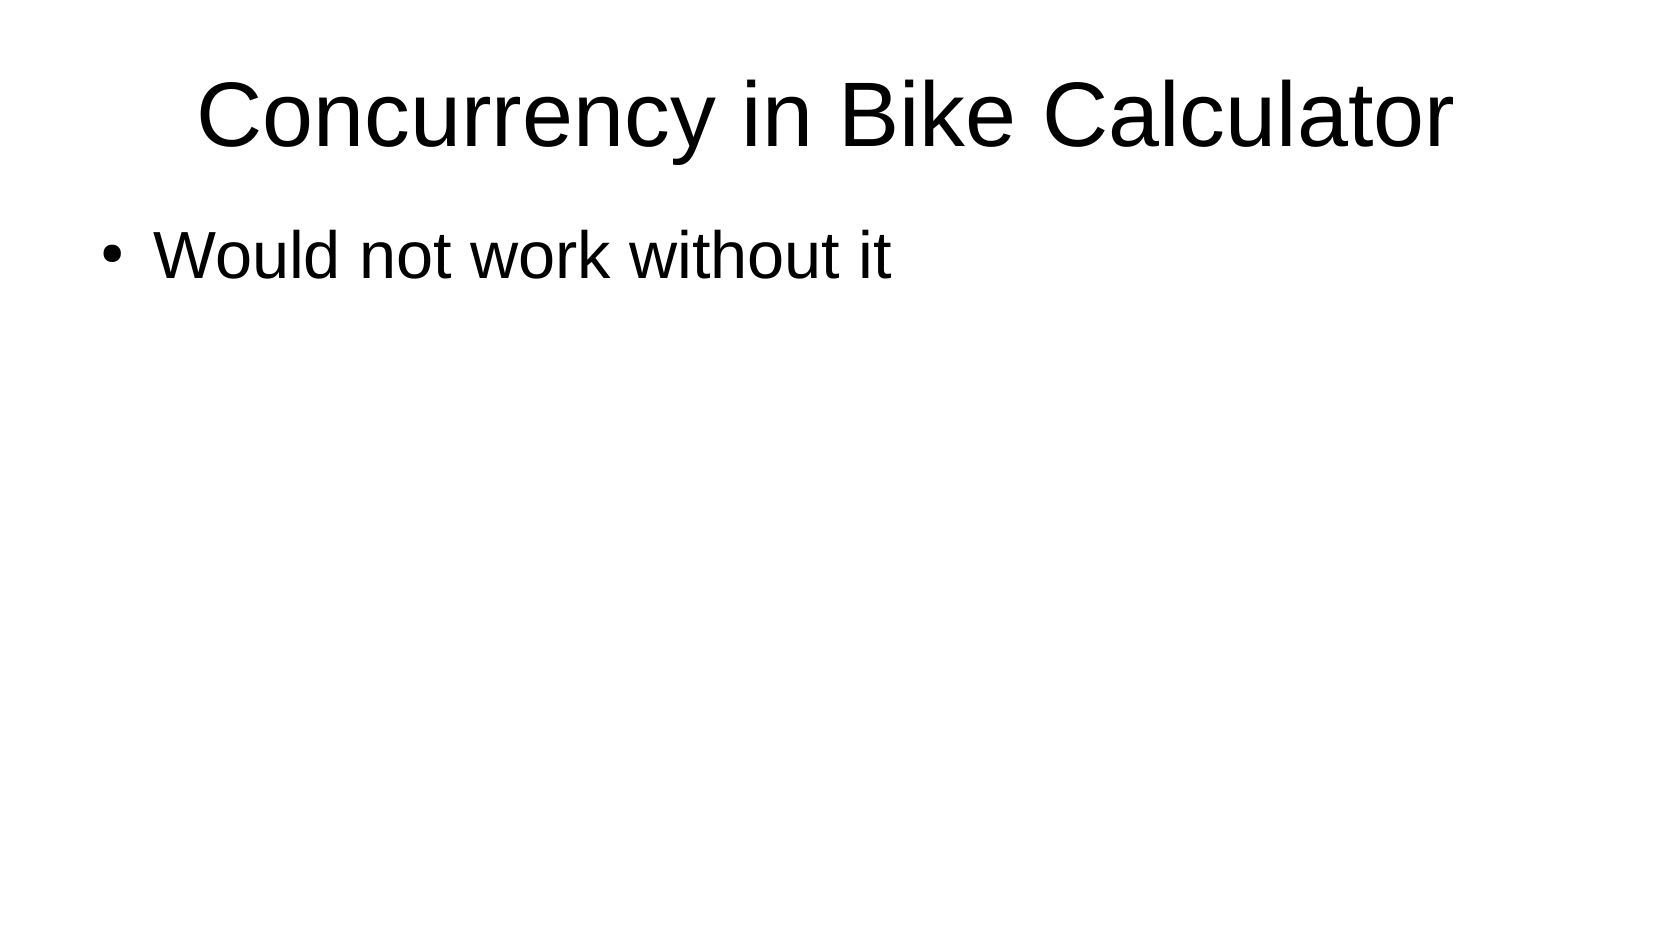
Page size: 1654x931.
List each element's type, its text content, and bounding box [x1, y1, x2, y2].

list Would not work without it [82, 217, 1571, 758]
title Concurrency in Bike Calculator [82, 37, 1571, 193]
